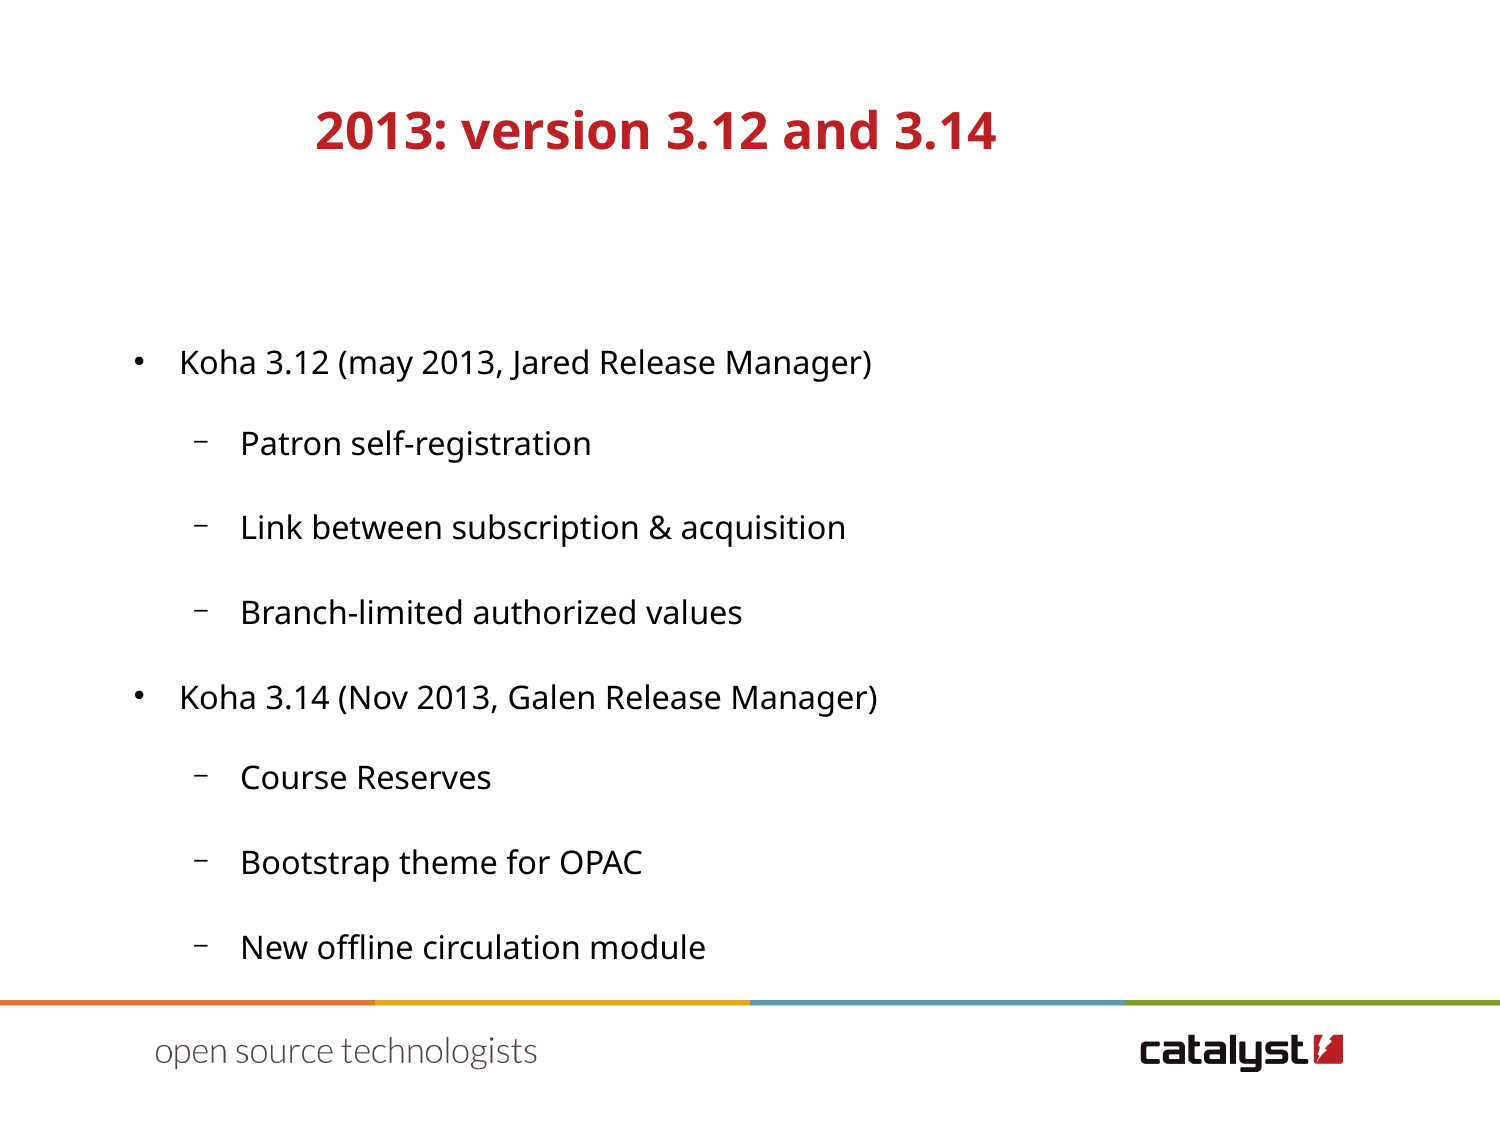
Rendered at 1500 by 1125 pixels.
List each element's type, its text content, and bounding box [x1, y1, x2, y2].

list Koha 3.12 (may 2013, Jared Release Manager) Patron self-registration Link between subscription & acquisition Branch-limited authorized values Koha 3.14 (Nov 2013, Galen Release Manager) Course Reserves Bootstrap theme for OPAC New offline circulation module [118, 317, 1382, 971]
picture [0, 1000, 1500, 1072]
title 2013: version 3.12 and 3.14 [315, 0, 1463, 260]
